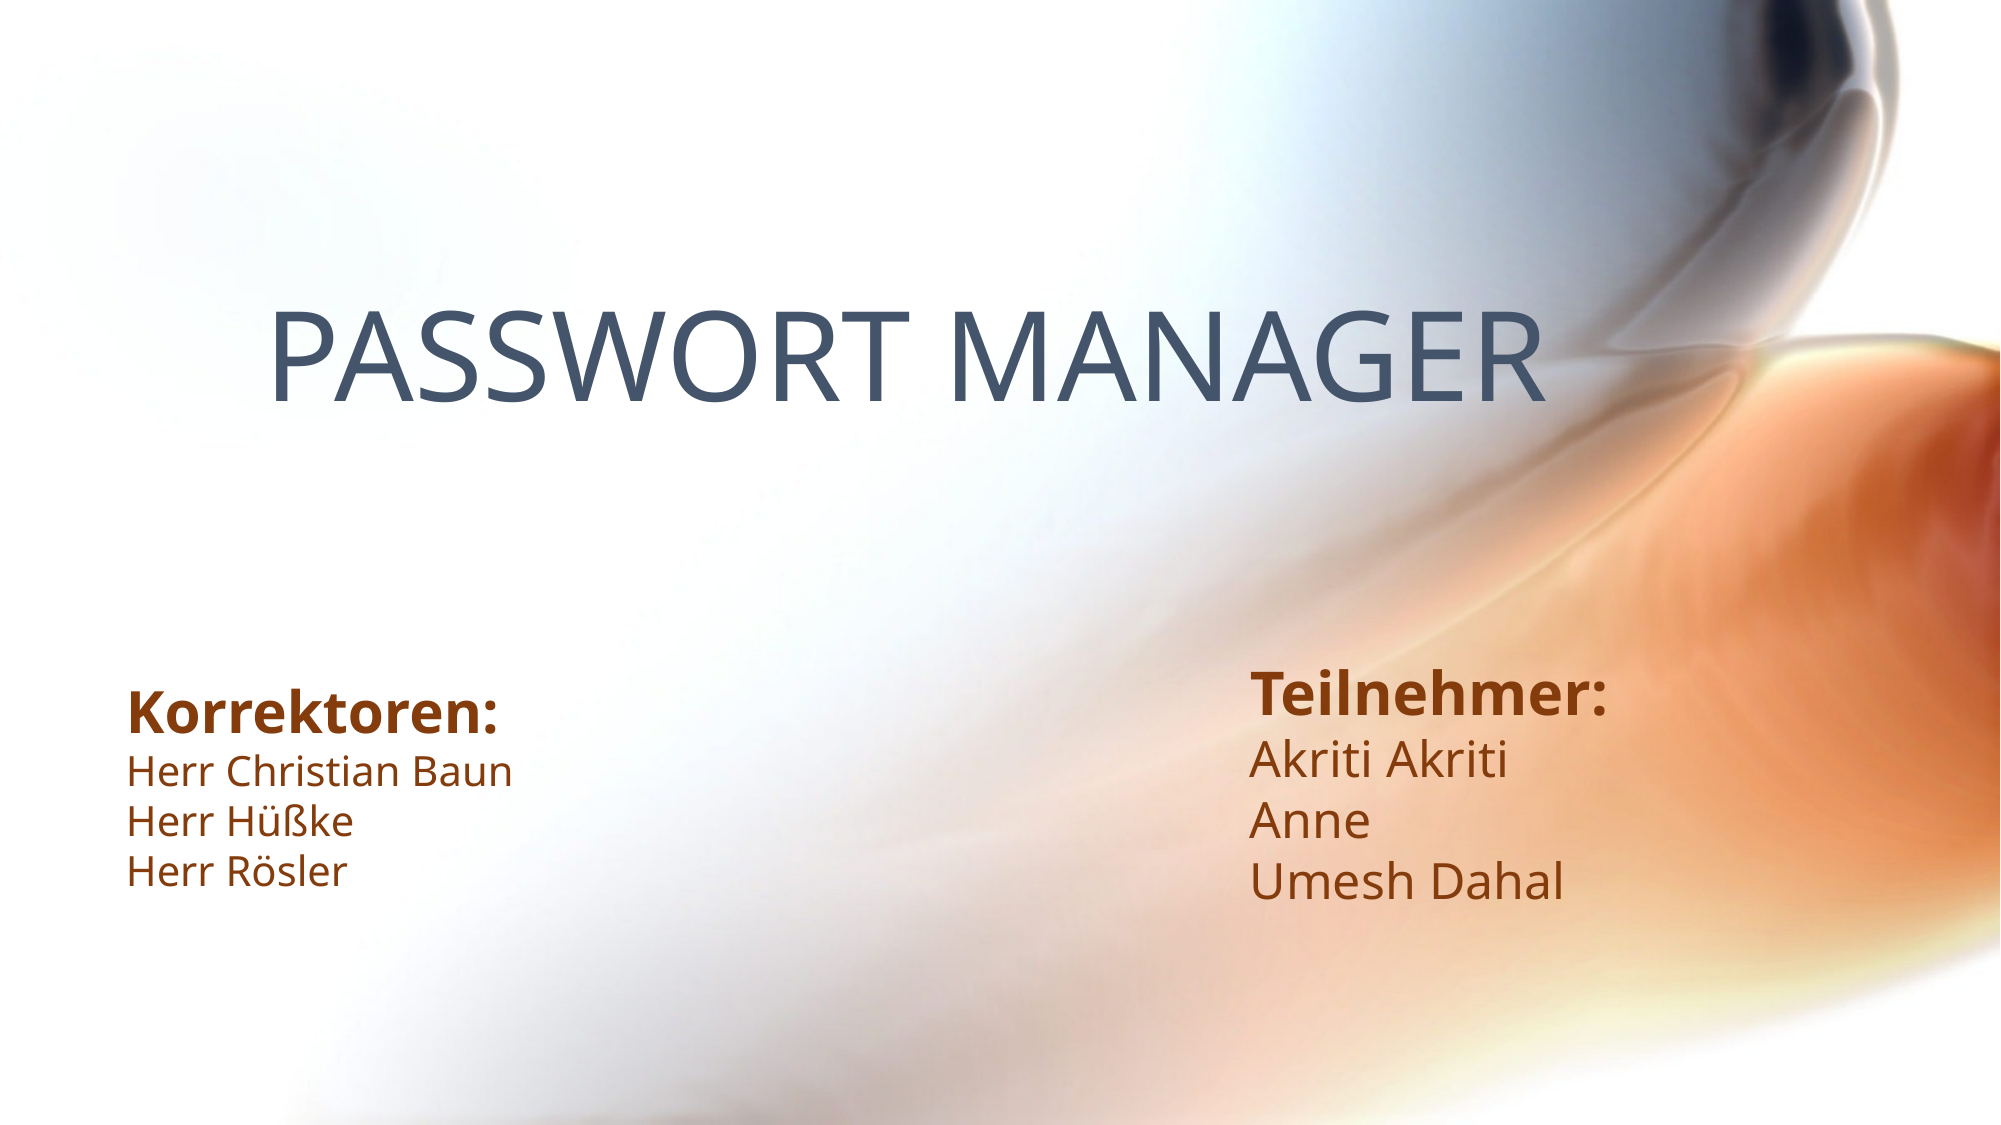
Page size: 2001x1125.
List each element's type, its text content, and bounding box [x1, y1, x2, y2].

text_box Korrektoren: Herr Christian Baun Herr Hüßke Herr Rösler [110, 667, 711, 951]
subtitle Teilnehmer: Akriti Akriti Anne Umesh Dahal [1234, 667, 1920, 929]
title PASSWORT MANAGER [249, 215, 1750, 435]
